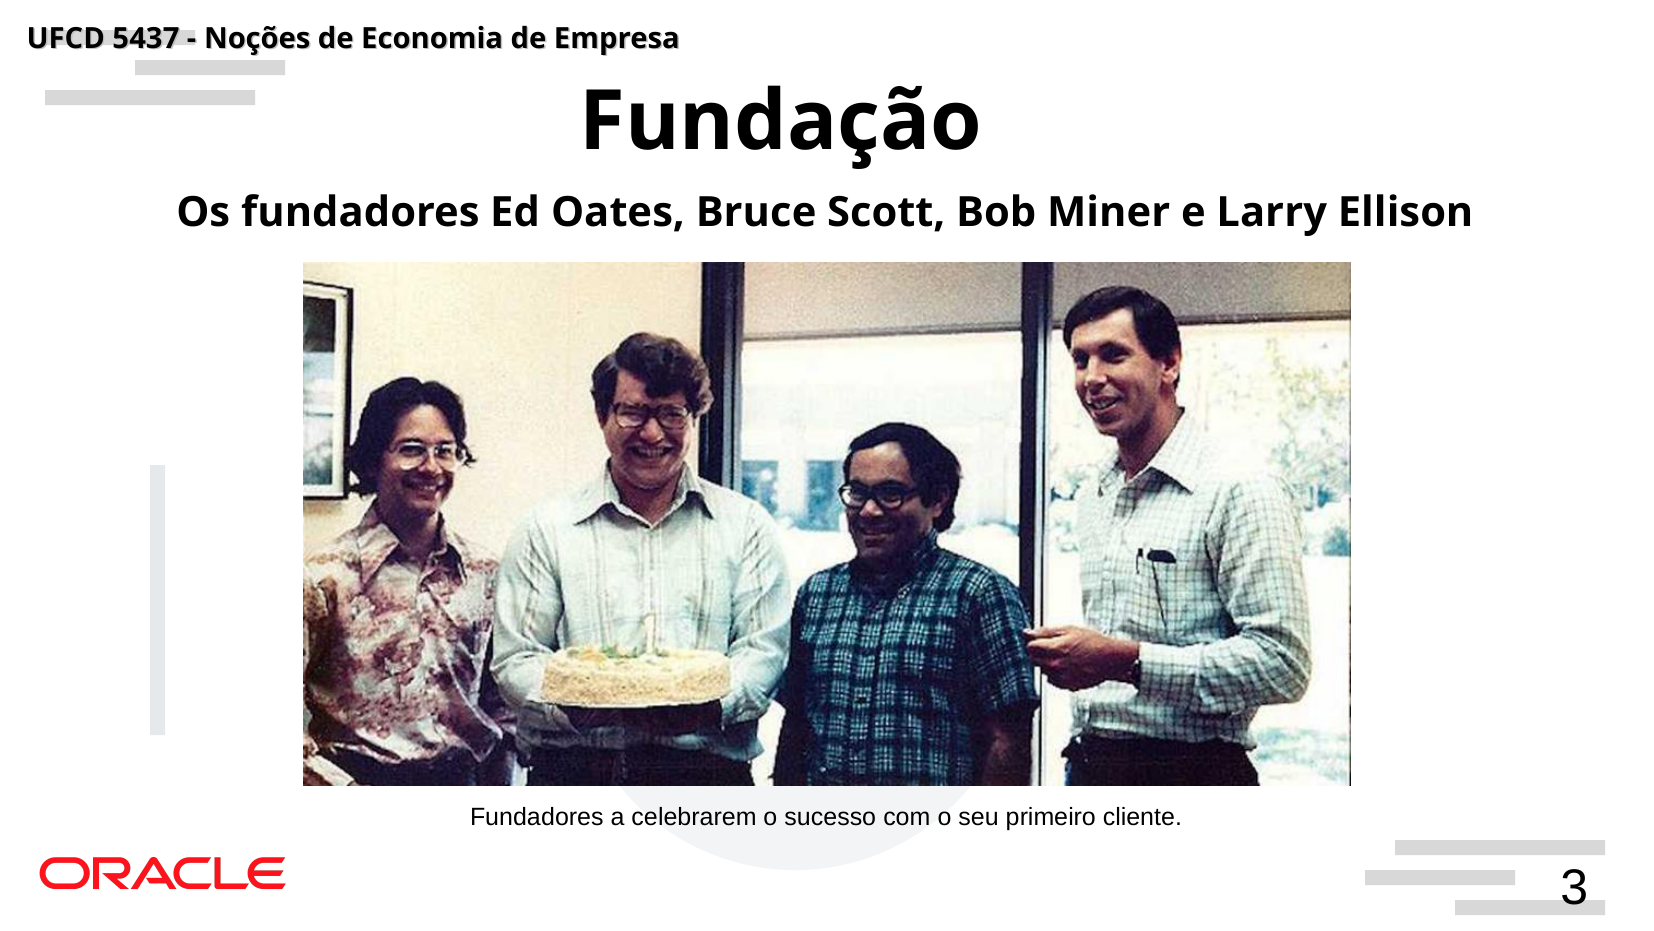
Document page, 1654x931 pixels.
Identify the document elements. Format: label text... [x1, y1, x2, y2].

text_box Os fundadores Ed Oates, Bruce Scott, Bob Miner e Larry Ellison [37, 173, 1613, 246]
text_box [150, 465, 166, 736]
picture [303, 262, 1351, 786]
text_box Fundação [549, 53, 1013, 173]
text_box Fundadores a celebrarem o sucesso com o seu primeiro cliente. [376, 795, 1277, 836]
picture [37, 802, 288, 931]
